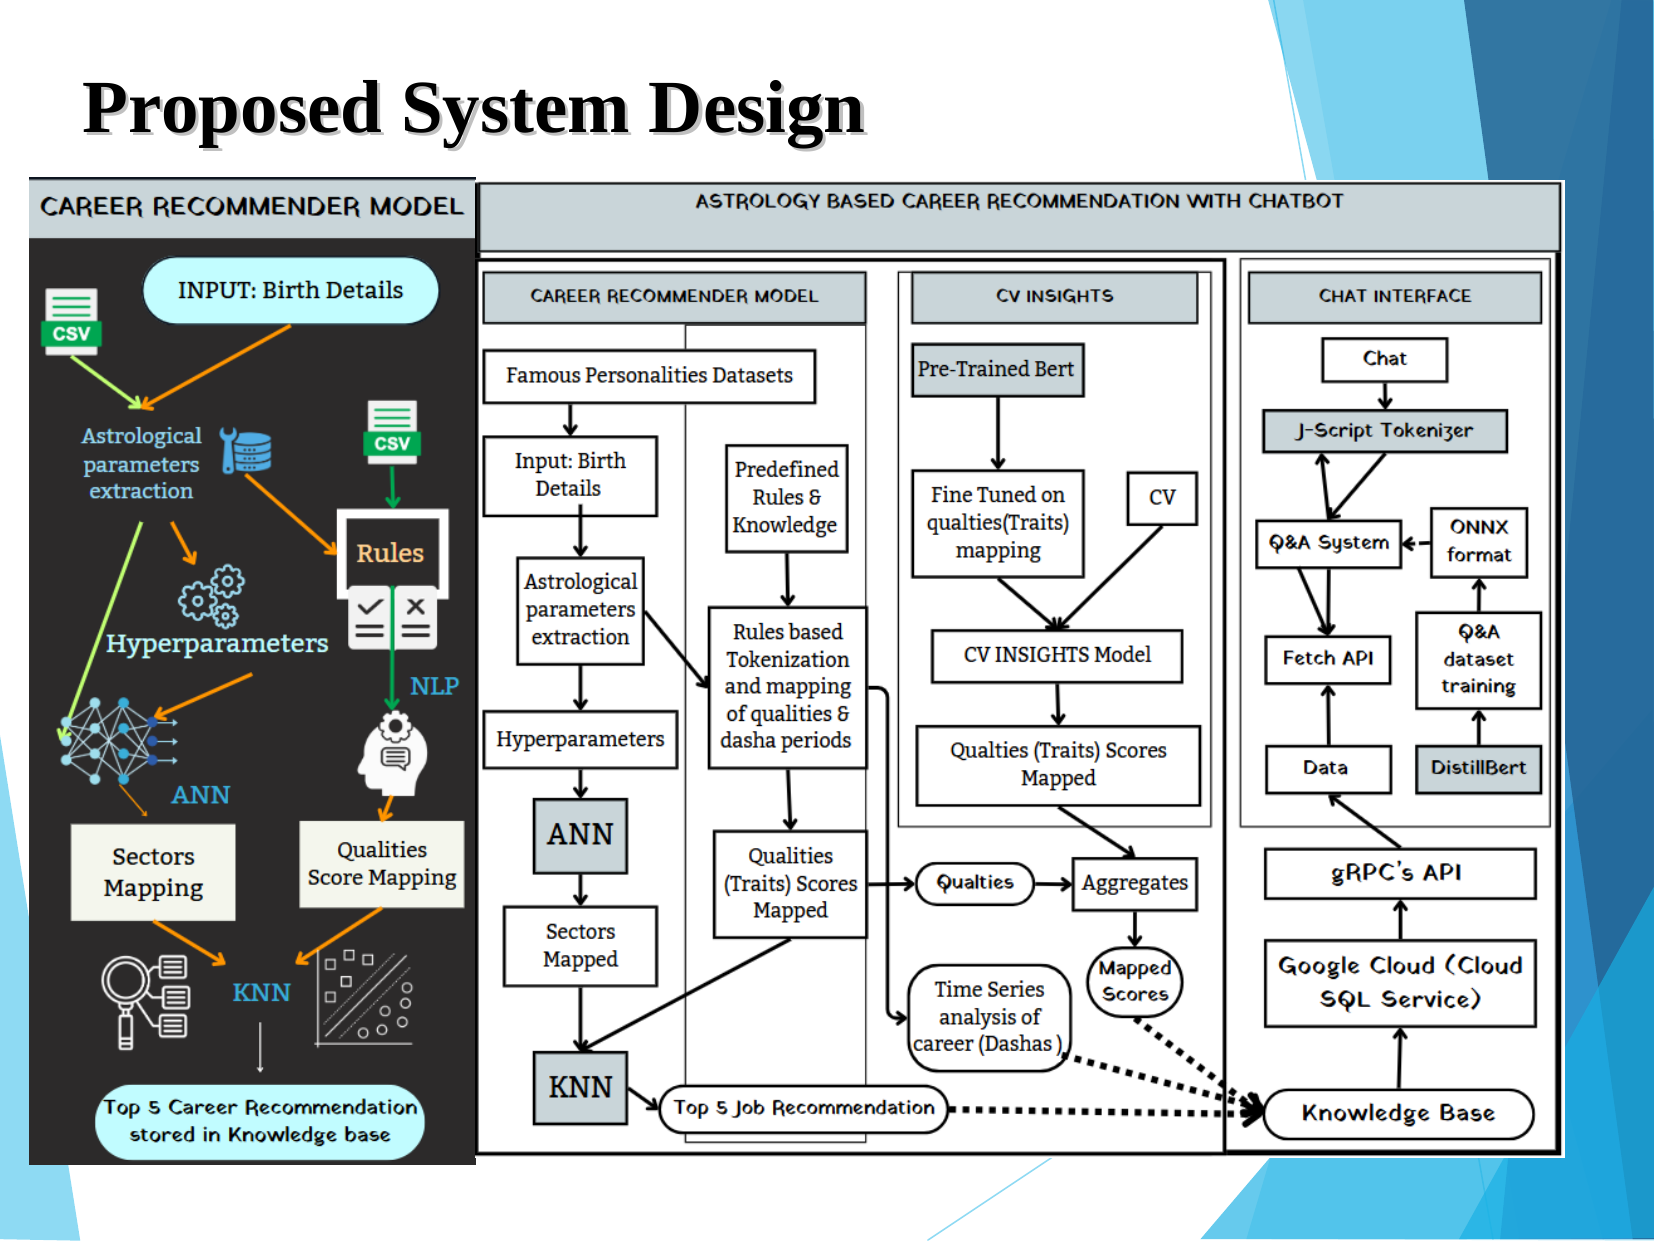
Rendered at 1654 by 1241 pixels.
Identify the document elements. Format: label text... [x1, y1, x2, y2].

picture [29, 177, 1565, 1165]
text_box Proposed System Design [82, 49, 1571, 160]
